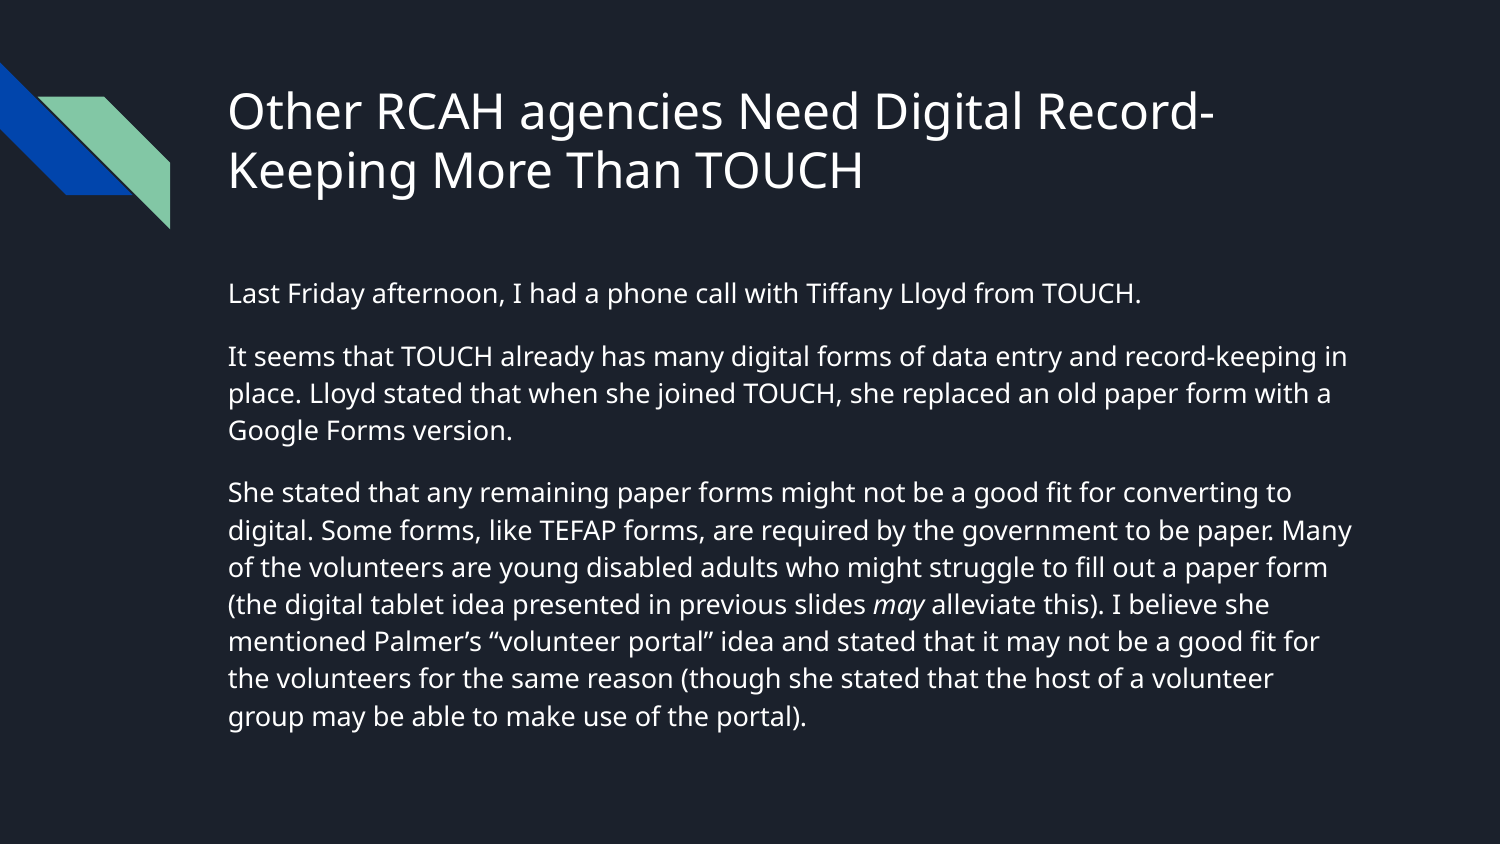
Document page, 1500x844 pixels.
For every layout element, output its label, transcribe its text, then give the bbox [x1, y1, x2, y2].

list Last Friday afternoon, I had a phone call with Tiffany Lloyd from TOUCH. It seems that TOUCH already has many digital forms of data entry and record-keeping in place. Lloyd stated that when she joined TOUCH, she replaced an old paper form with a Google Forms version. She stated that any remaining paper forms might not be a good fit for converting to digital. Some forms, like TEFAP forms, are required by the government to be paper. Many of the volunteers are young disabled adults who might struggle to fill out a paper form (the digital tablet idea presented in previous slides may alleviate this). I believe she mentioned Palmer’s “volunteer portal” idea and stated that it may not be a good fit for the volunteers for the same reason (though she stated that the host of a volunteer group may be able to make use of the portal). [212, 257, 1368, 784]
title Other RCAH agencies Need Digital Record-Keeping More Than TOUCH [212, 64, 1368, 215]
